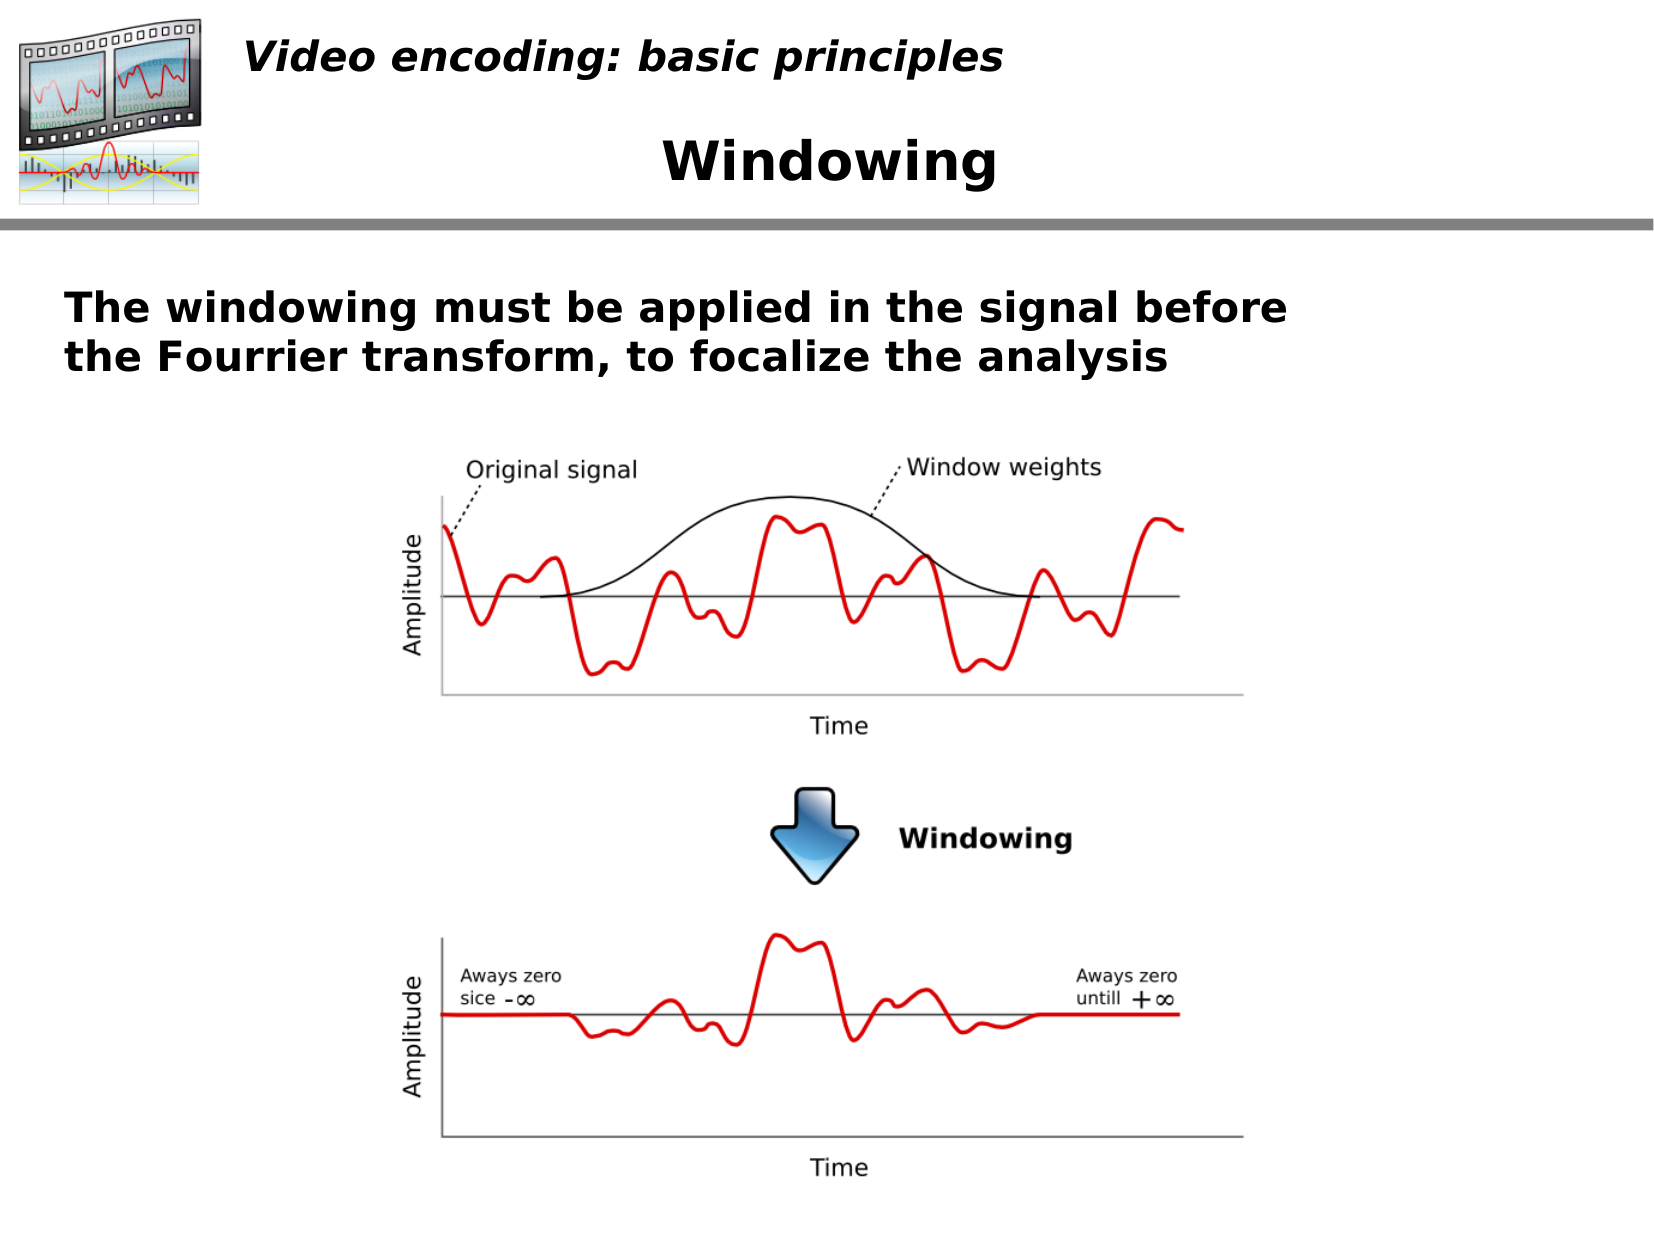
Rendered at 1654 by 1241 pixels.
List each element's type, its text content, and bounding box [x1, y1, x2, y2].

picture [0, 2, 225, 218]
text_box Windowing [646, 122, 1015, 201]
text_box [0, 218, 1654, 231]
picture [377, 436, 1261, 1193]
text_box Video encoding: basic principles [228, 25, 1020, 89]
text_box The windowing must be applied in the signal before the Fourrier transform, to focalize the analysis [49, 276, 1304, 438]
